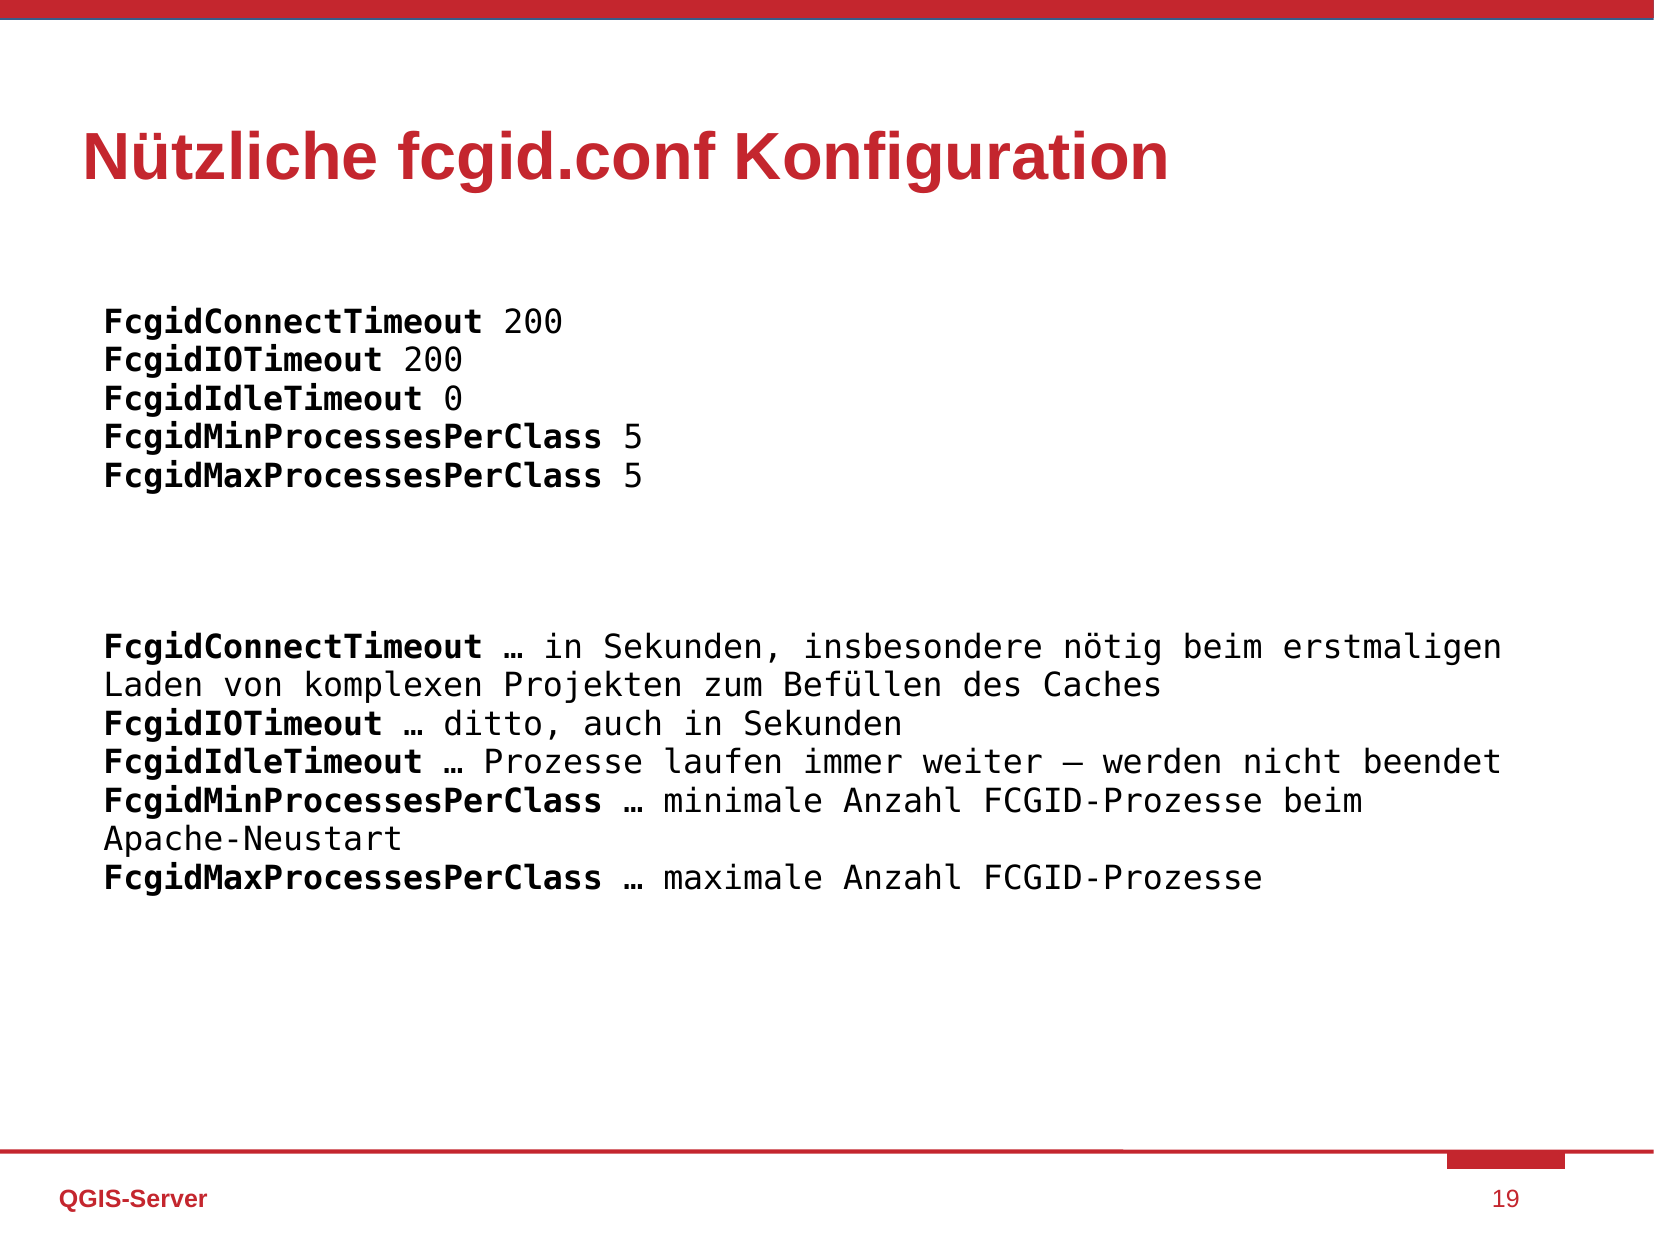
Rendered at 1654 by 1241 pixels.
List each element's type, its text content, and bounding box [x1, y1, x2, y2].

text_box FcgidConnectTimeout … in Sekunden, insbesondere nötig beim erstmaligen Laden von komplexen Projekten zum Befüllen des Caches FcgidIOTimeout … ditto, auch in Sekunden FcgidIdleTimeout … Prozesse laufen immer weiter – werden nicht beendet FcgidMinProcessesPerClass … minimale Anzahl FCGID-Prozesse beim Apache-Neustart FcgidMaxProcessesPerClass … maximale Anzahl FCGID-Prozesse [88, 620, 1536, 908]
title Nützliche fcgid.conf Konfiguration [82, 49, 1571, 257]
text_box QGIS-Server [59, 1182, 1241, 1223]
text_box <number> [1446, 1182, 1565, 1223]
text_box FcgidConnectTimeout 200 FcgidIOTimeout 200 FcgidIdleTimeout 0 FcgidMinProcessesPerClass 5 FcgidMaxProcessesPerClass 5 [88, 295, 1654, 583]
